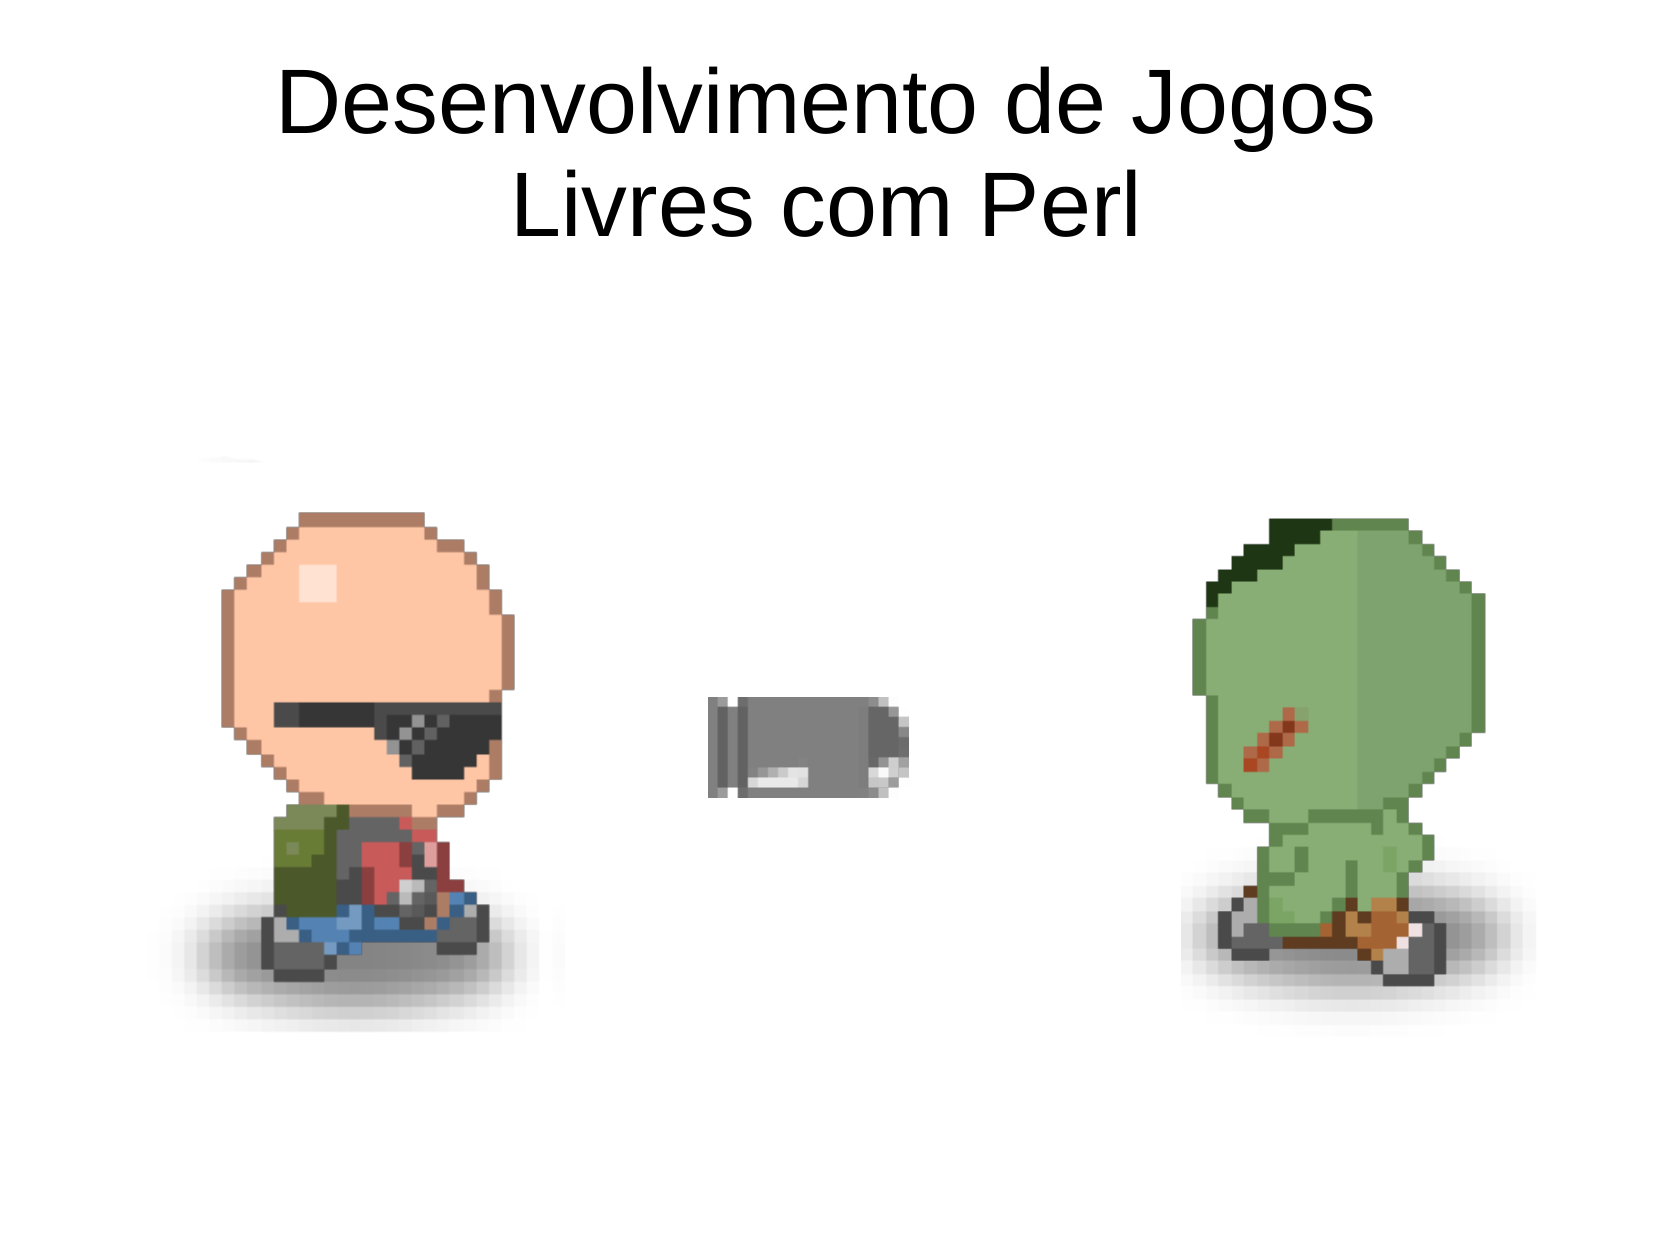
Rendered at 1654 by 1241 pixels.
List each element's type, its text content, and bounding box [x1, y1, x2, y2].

picture [147, 413, 565, 1070]
picture [708, 697, 909, 798]
picture [1181, 468, 1574, 1063]
title Desenvolvimento de Jogos Livres com Perl [82, 50, 1571, 256]
